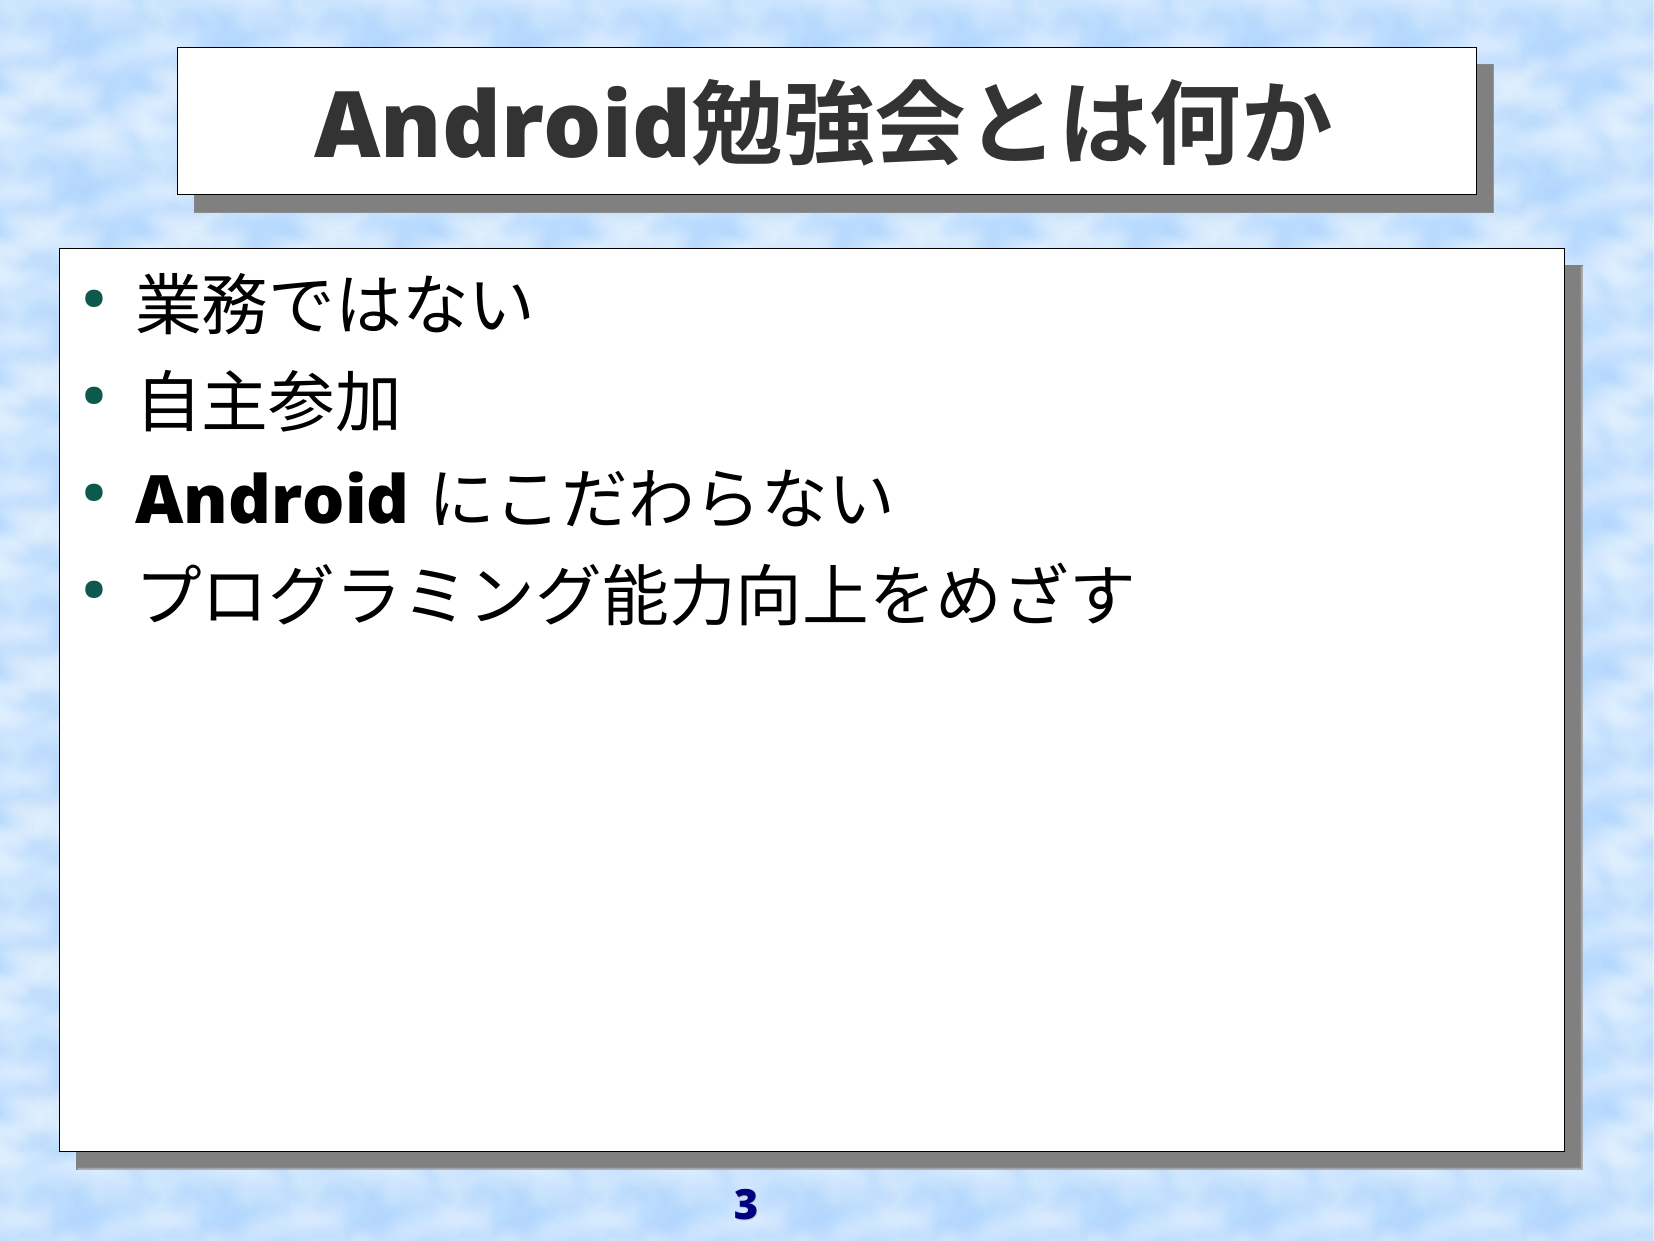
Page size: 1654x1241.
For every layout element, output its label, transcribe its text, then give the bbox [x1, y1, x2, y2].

picture [0, 0, 1654, 1241]
title Android勉強会とは何か [218, 47, 1430, 189]
list 業務ではない 自主参加 Androidにこだわらない プログラミング能力向上をめざす [64, 252, 1565, 1108]
